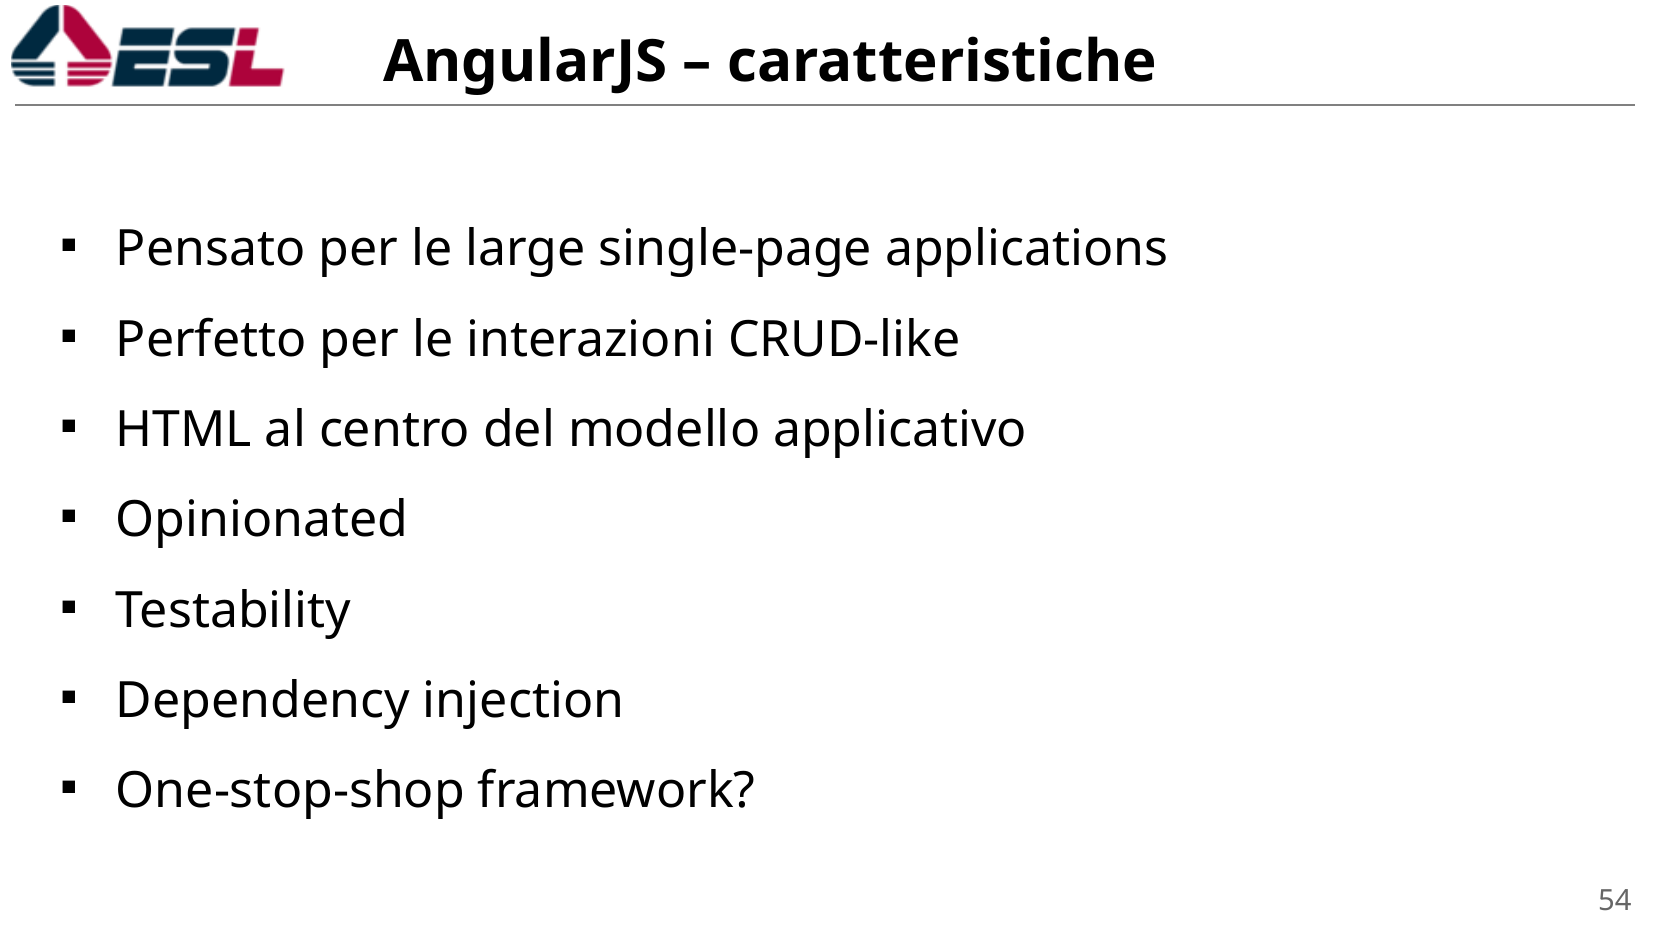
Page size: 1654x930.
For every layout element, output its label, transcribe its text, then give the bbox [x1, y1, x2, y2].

picture [11, 5, 288, 90]
list Pensato per le large single-page applications Perfetto per le interazioni CRUD-like HTML al centro del modello applicativo Opinionated Testability Dependency injection One-stop-shop framework? [45, 134, 1606, 901]
title AngularJS – caratteristiche [335, 0, 1653, 103]
